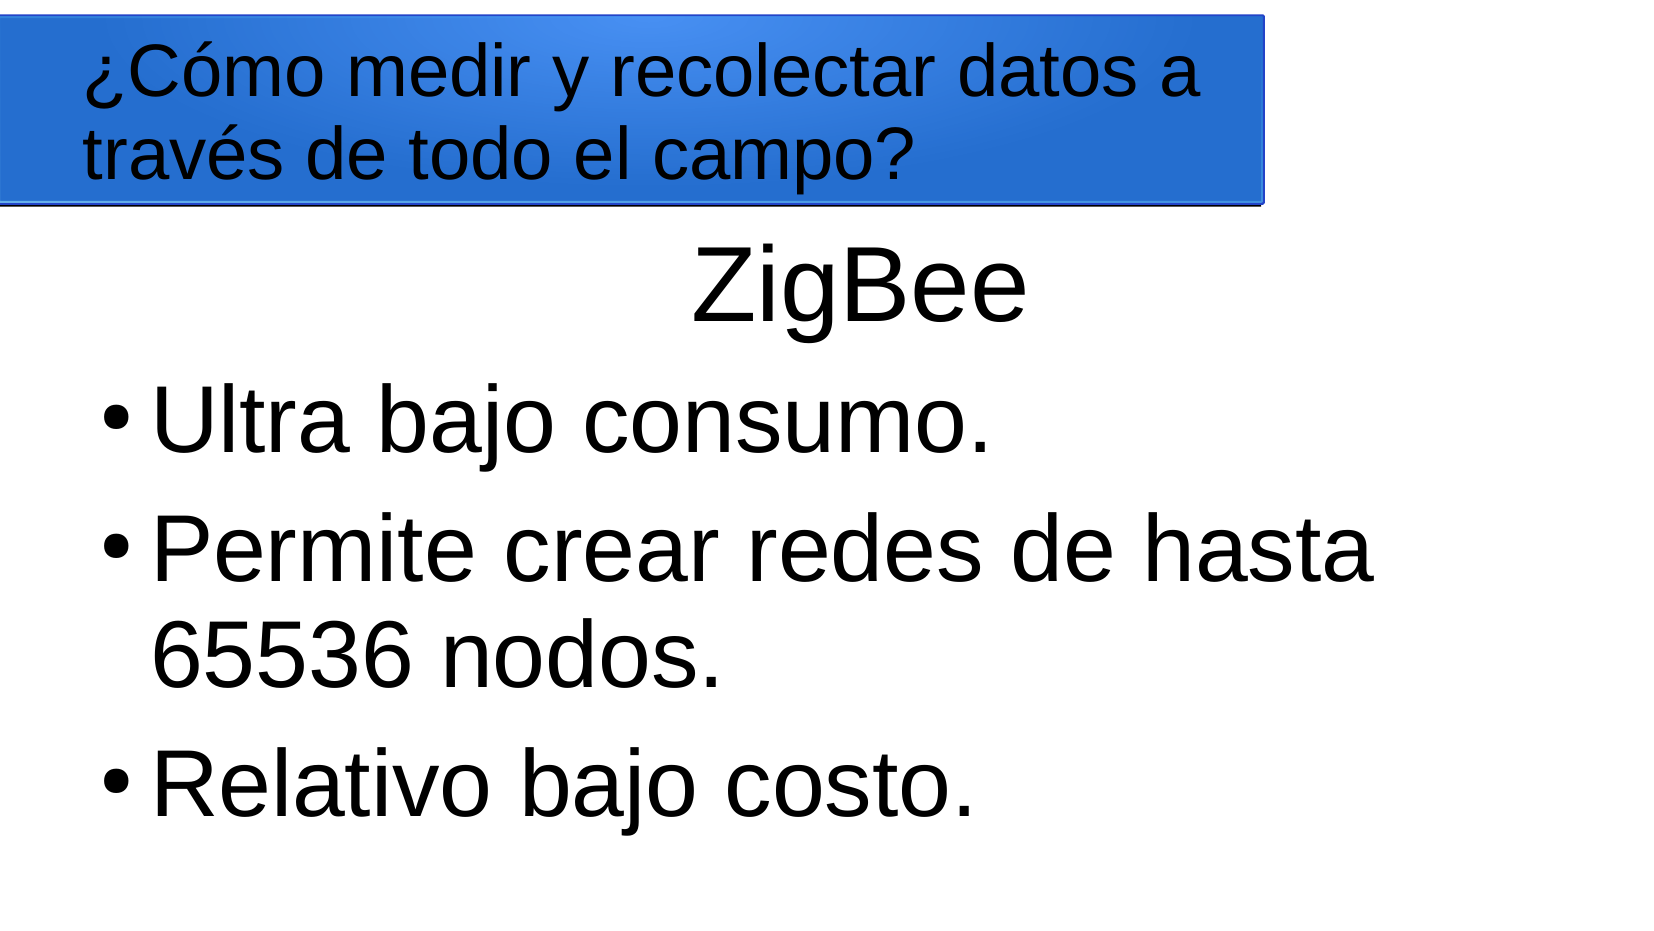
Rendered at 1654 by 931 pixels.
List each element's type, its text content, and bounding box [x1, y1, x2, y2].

list ZigBee Ultra bajo consumo. Permite crear redes de hasta 65536 nodos. Relativo bajo costo. [82, 224, 1571, 841]
title ¿Cómo medir y recolectar datos a través de todo el campo? [82, 29, 1235, 196]
